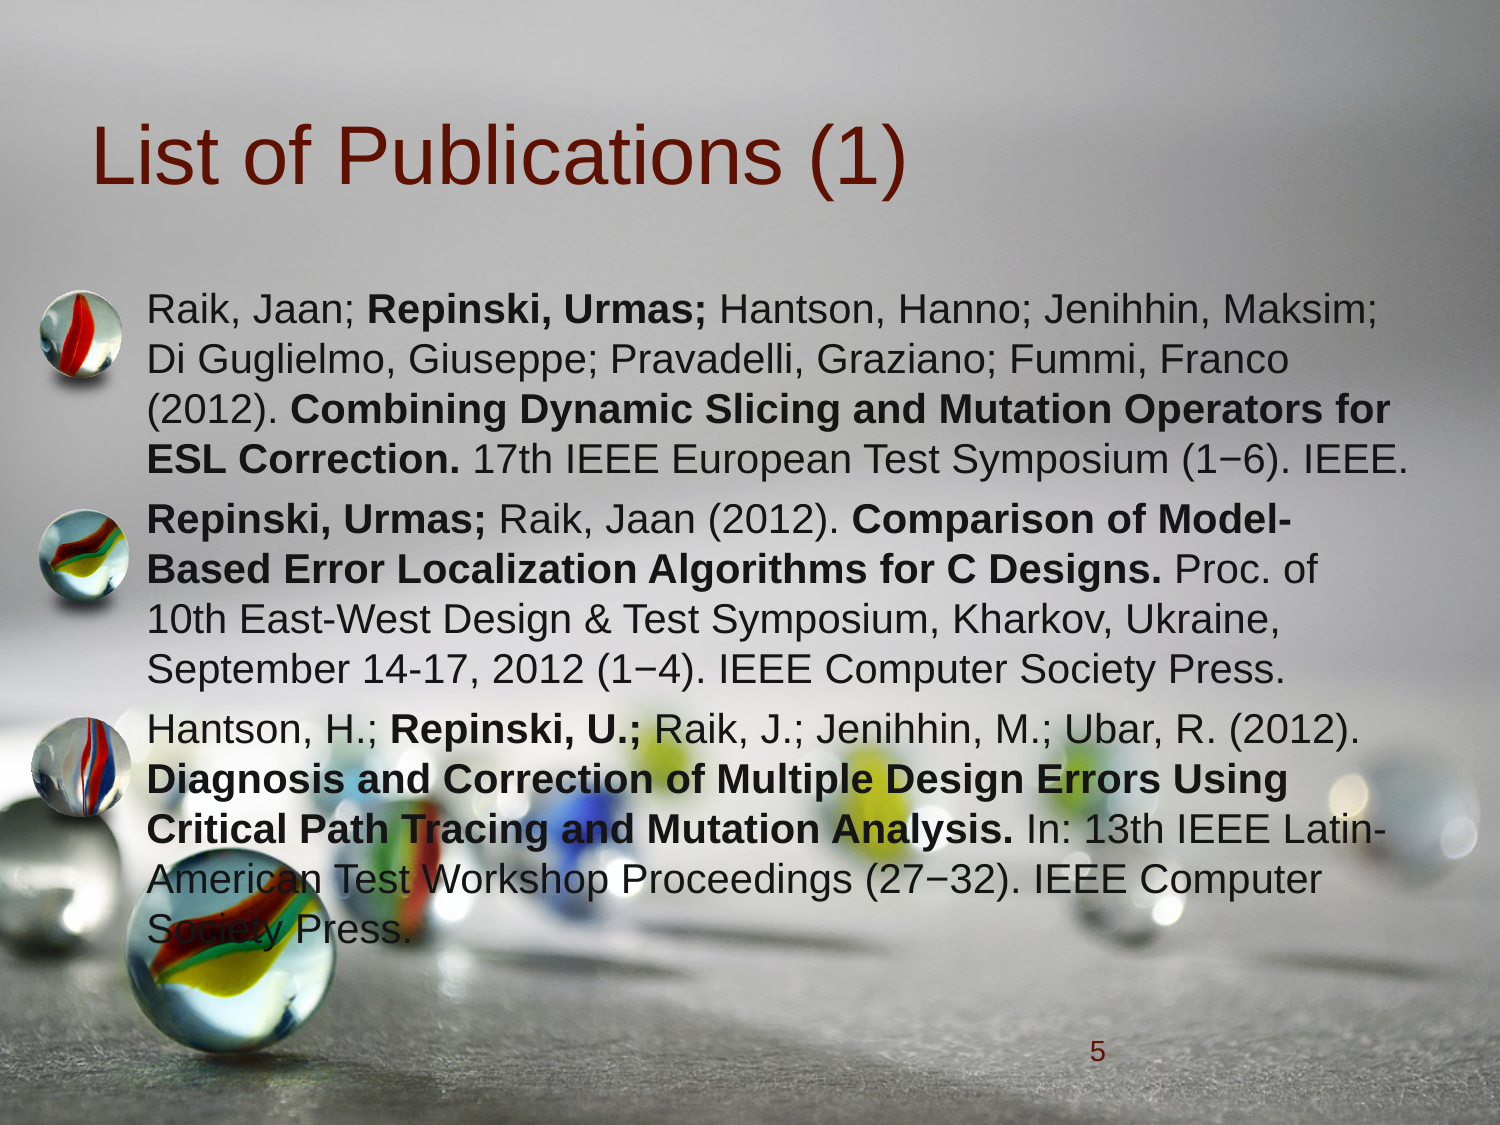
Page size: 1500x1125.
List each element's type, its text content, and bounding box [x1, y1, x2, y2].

list Raik, Jaan; Repinski, Urmas; Hantson, Hanno; Jenihhin, Maksim; Di Guglielmo, Giuseppe; Pravadelli, Graziano; Fummi, Franco (2012). Combining Dynamic Slicing and Mutation Operators for ESL Correction. 17th IEEE European Test Symposium (1−6). IEEE. Repinski, Urmas; Raik, Jaan (2012). Comparison of Model-Based Error Localization Algorithms for C Designs. Proc. of 10th East-West Design & Test Symposium, Kharkov, Ukraine, September 14-17, 2012 (1−4). IEEE Computer Society Press. Hantson, H.; Repinski, U.; Raik, J.; Jenihhin, M.; Ubar, R. (2012). Diagnosis and Correction of Multiple Design Errors Using Critical Path Tracing and Mutation Analysis. In: 13th IEEE Latin-American Test Workshop Proceedings (27−32). IEEE Computer Society Press. [75, 274, 1425, 1017]
picture [0, 0, 1500, 1125]
title List of Publications (1) [75, 57, 1425, 245]
